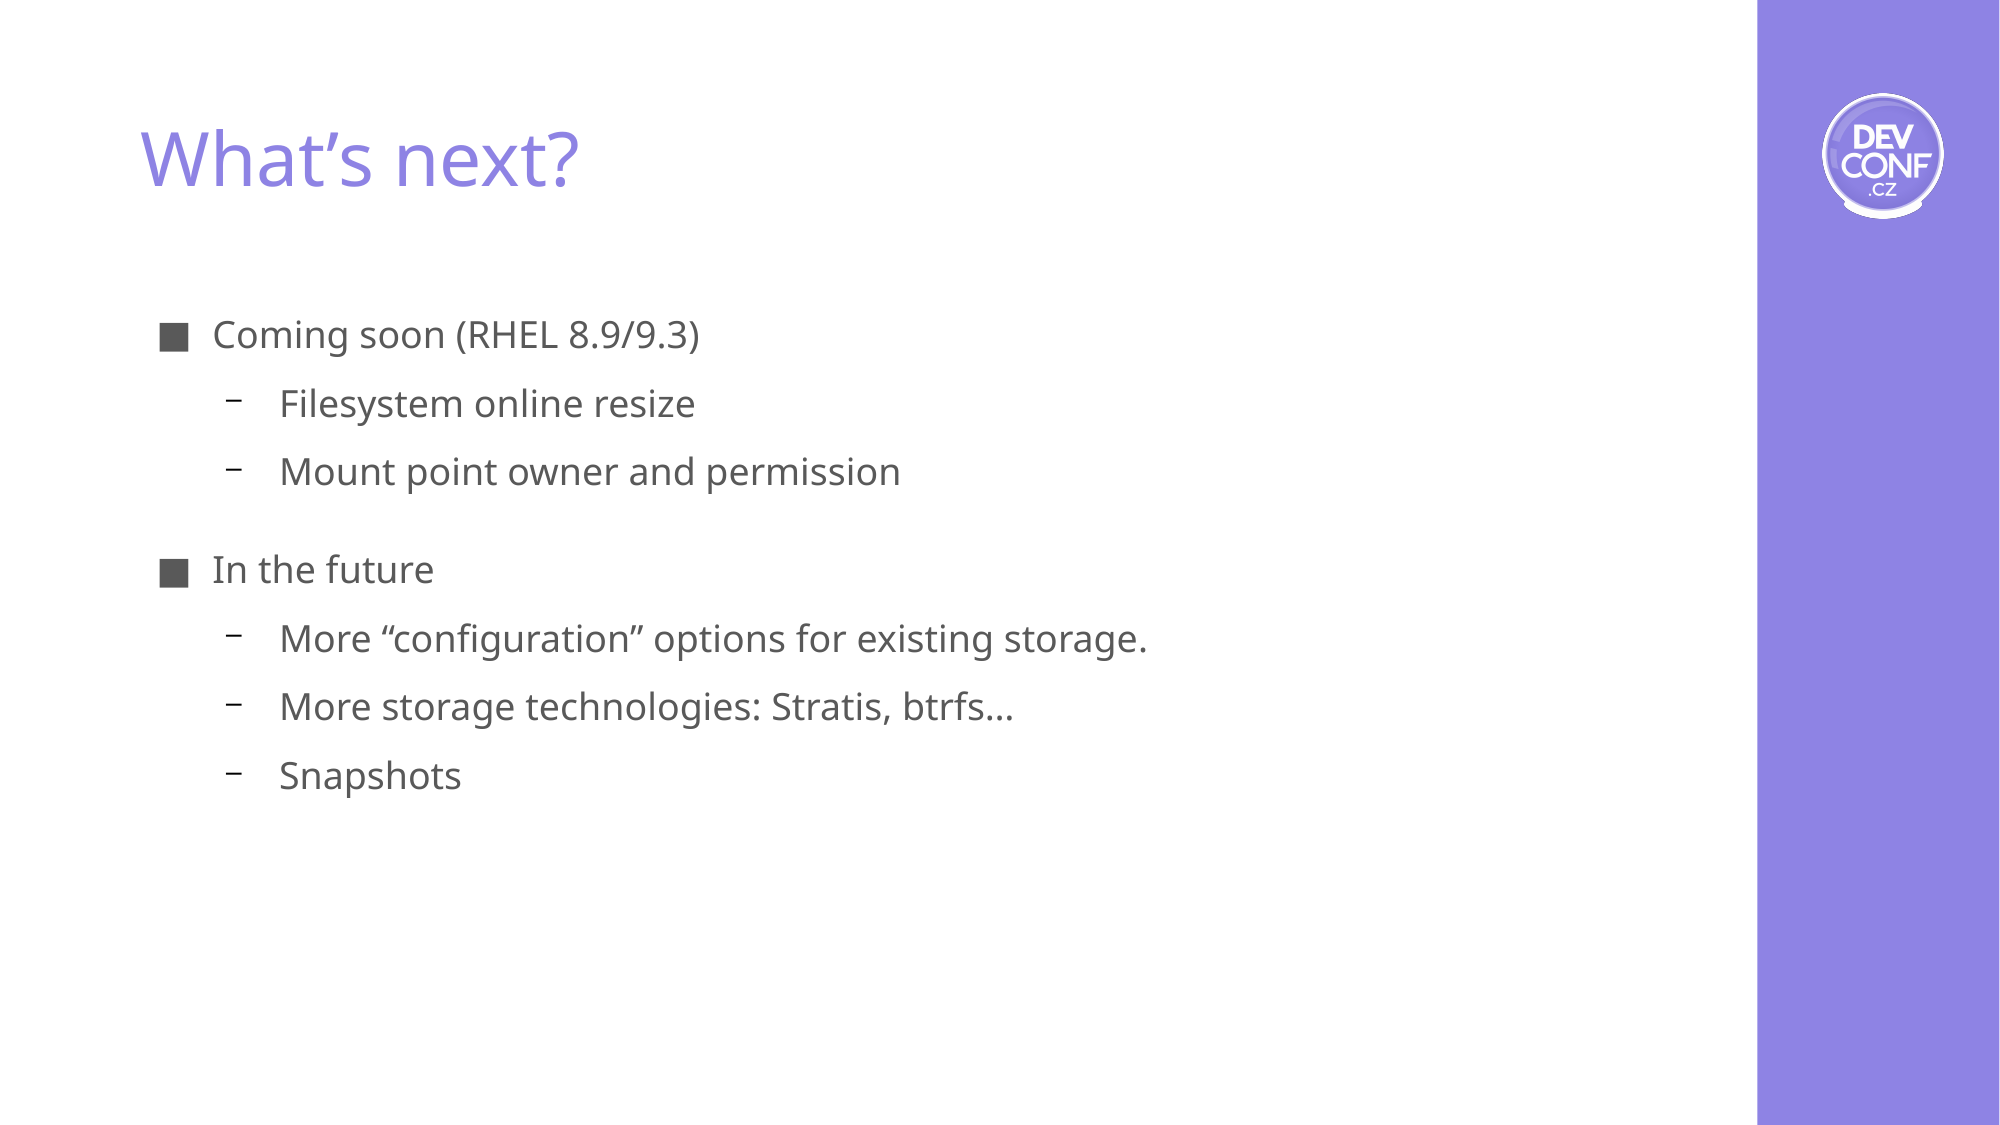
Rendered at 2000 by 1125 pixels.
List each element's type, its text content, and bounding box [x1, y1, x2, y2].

title What’s next? [140, 93, 1467, 219]
picture [1822, 93, 1944, 219]
list Coming soon (RHEL 8.9/9.3) Filesystem online resize Mount point owner and permission In the future More “configuration” options for existing storage. More storage technologies: Stratis, btrfs… Snapshots [137, 299, 1463, 987]
